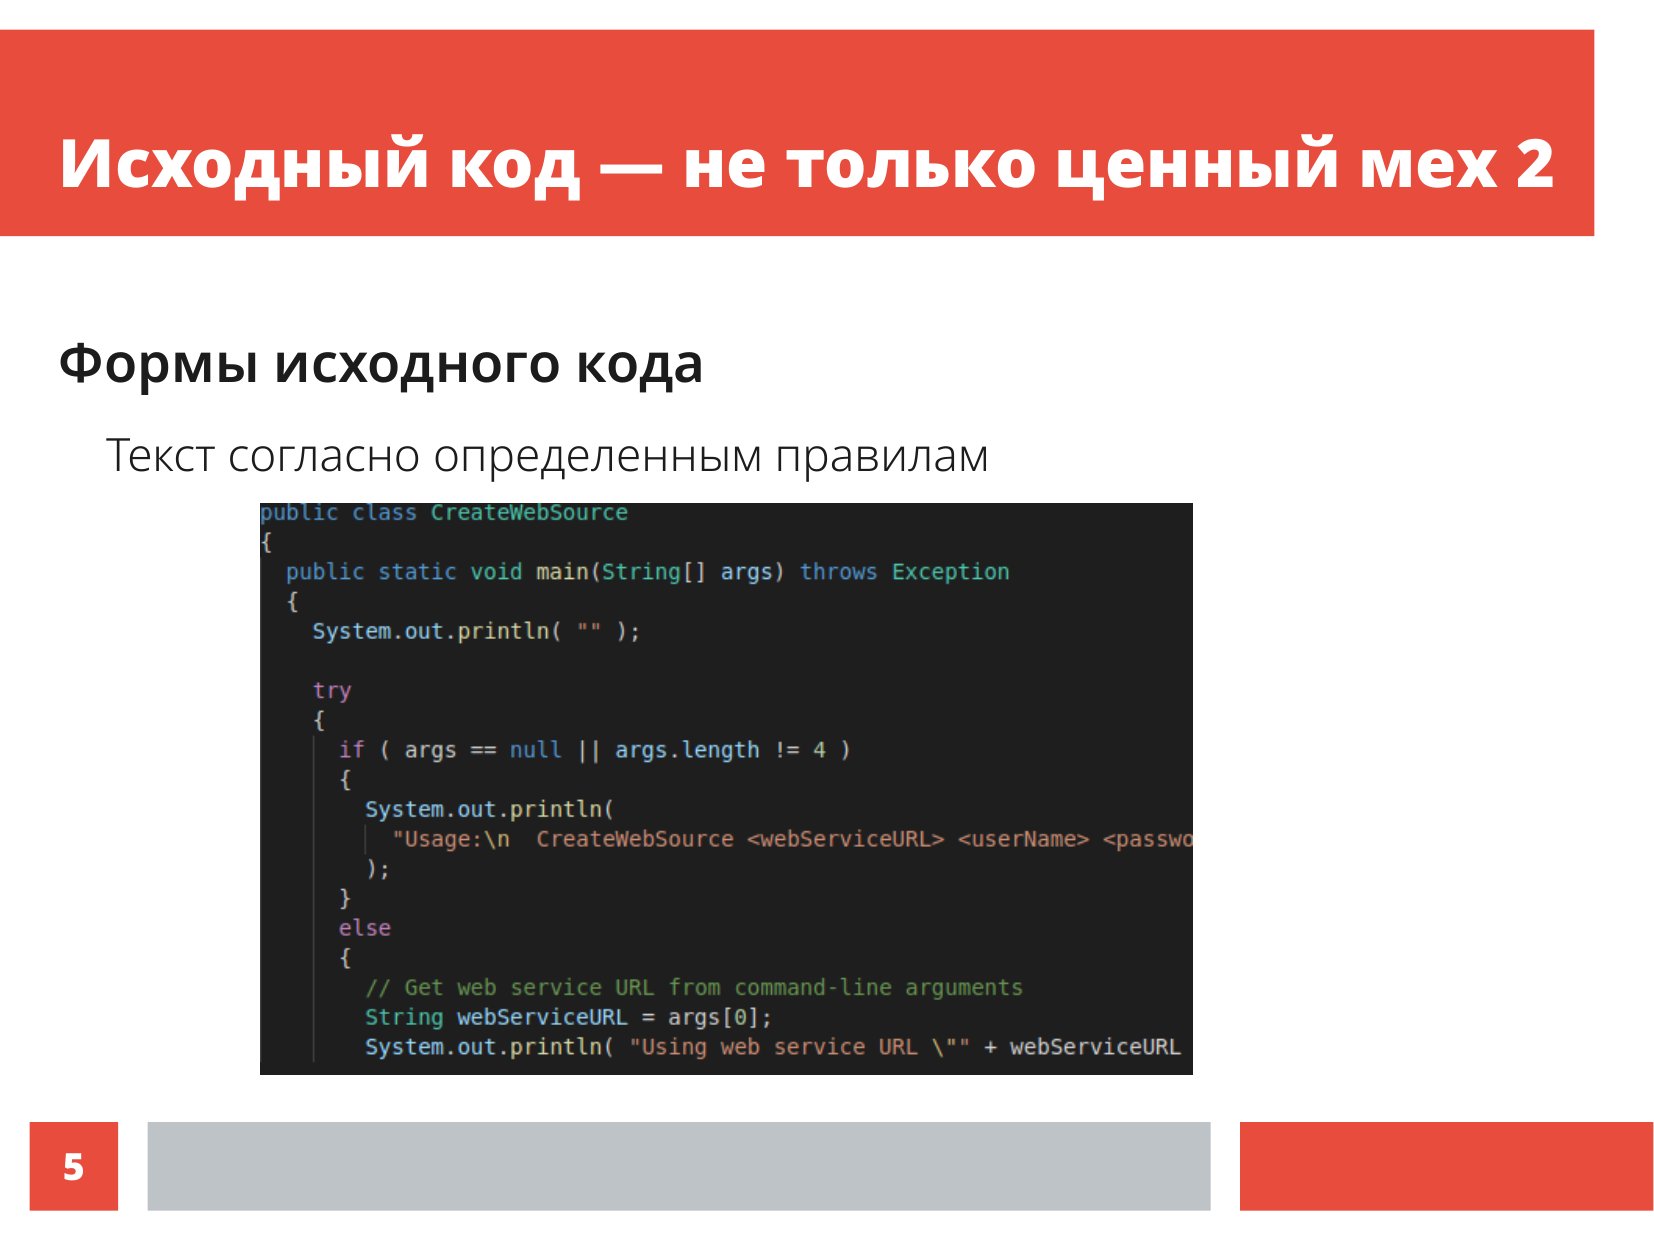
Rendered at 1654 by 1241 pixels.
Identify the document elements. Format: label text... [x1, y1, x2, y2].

picture [260, 503, 1193, 1075]
title Исходный код — не только ценный мех 2 [59, 59, 1595, 207]
list Формы исходного кода Текст согласно определенным правилам [59, 324, 1565, 1093]
